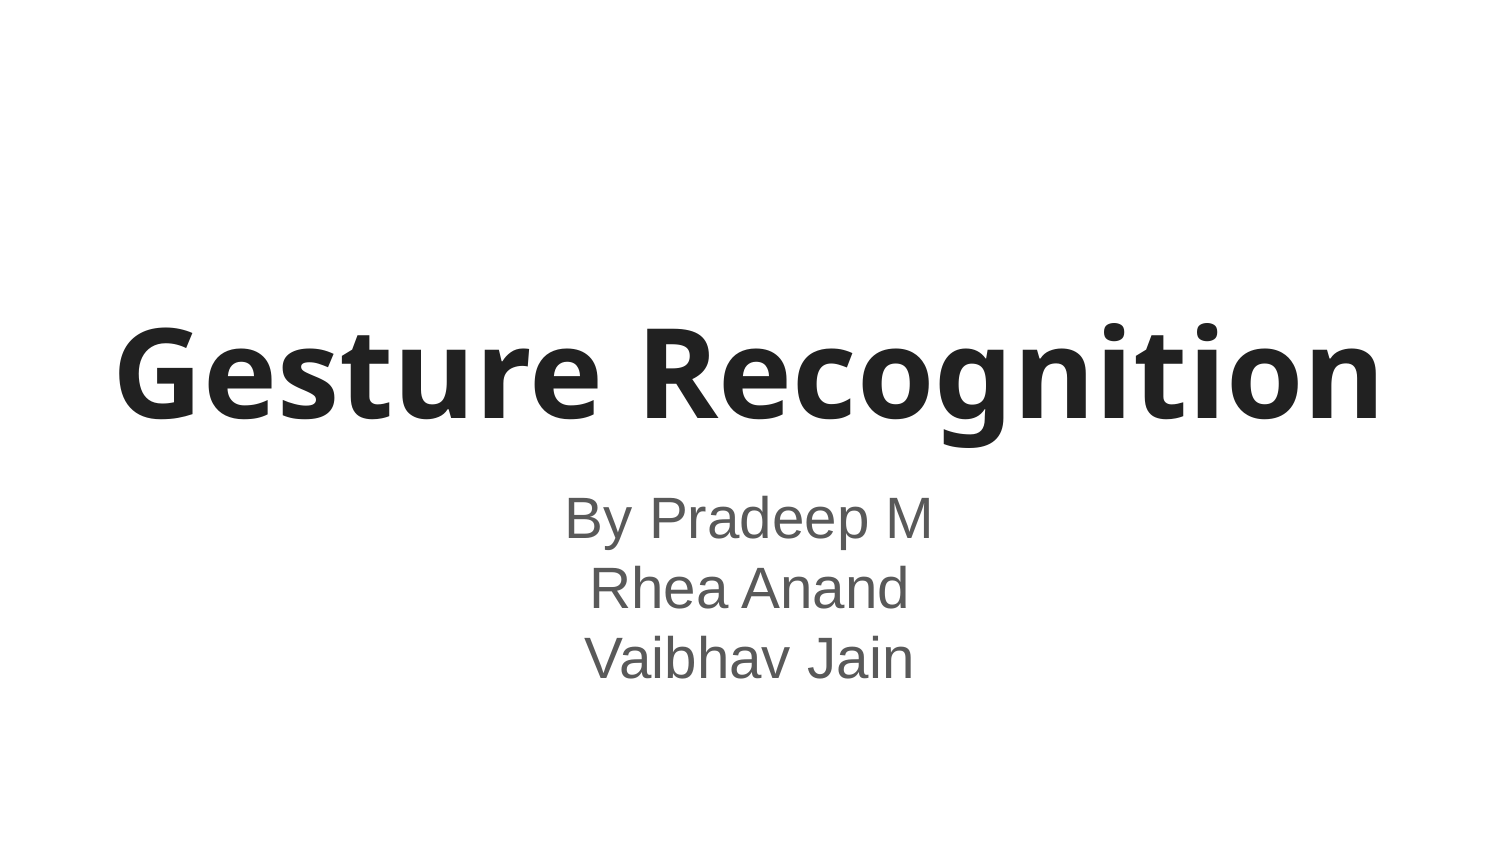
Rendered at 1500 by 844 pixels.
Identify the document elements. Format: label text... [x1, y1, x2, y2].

subtitle By Pradeep M Rhea Anand Vaibhav Jain [51, 464, 1449, 595]
title Gesture Recognition [51, 122, 1449, 459]
